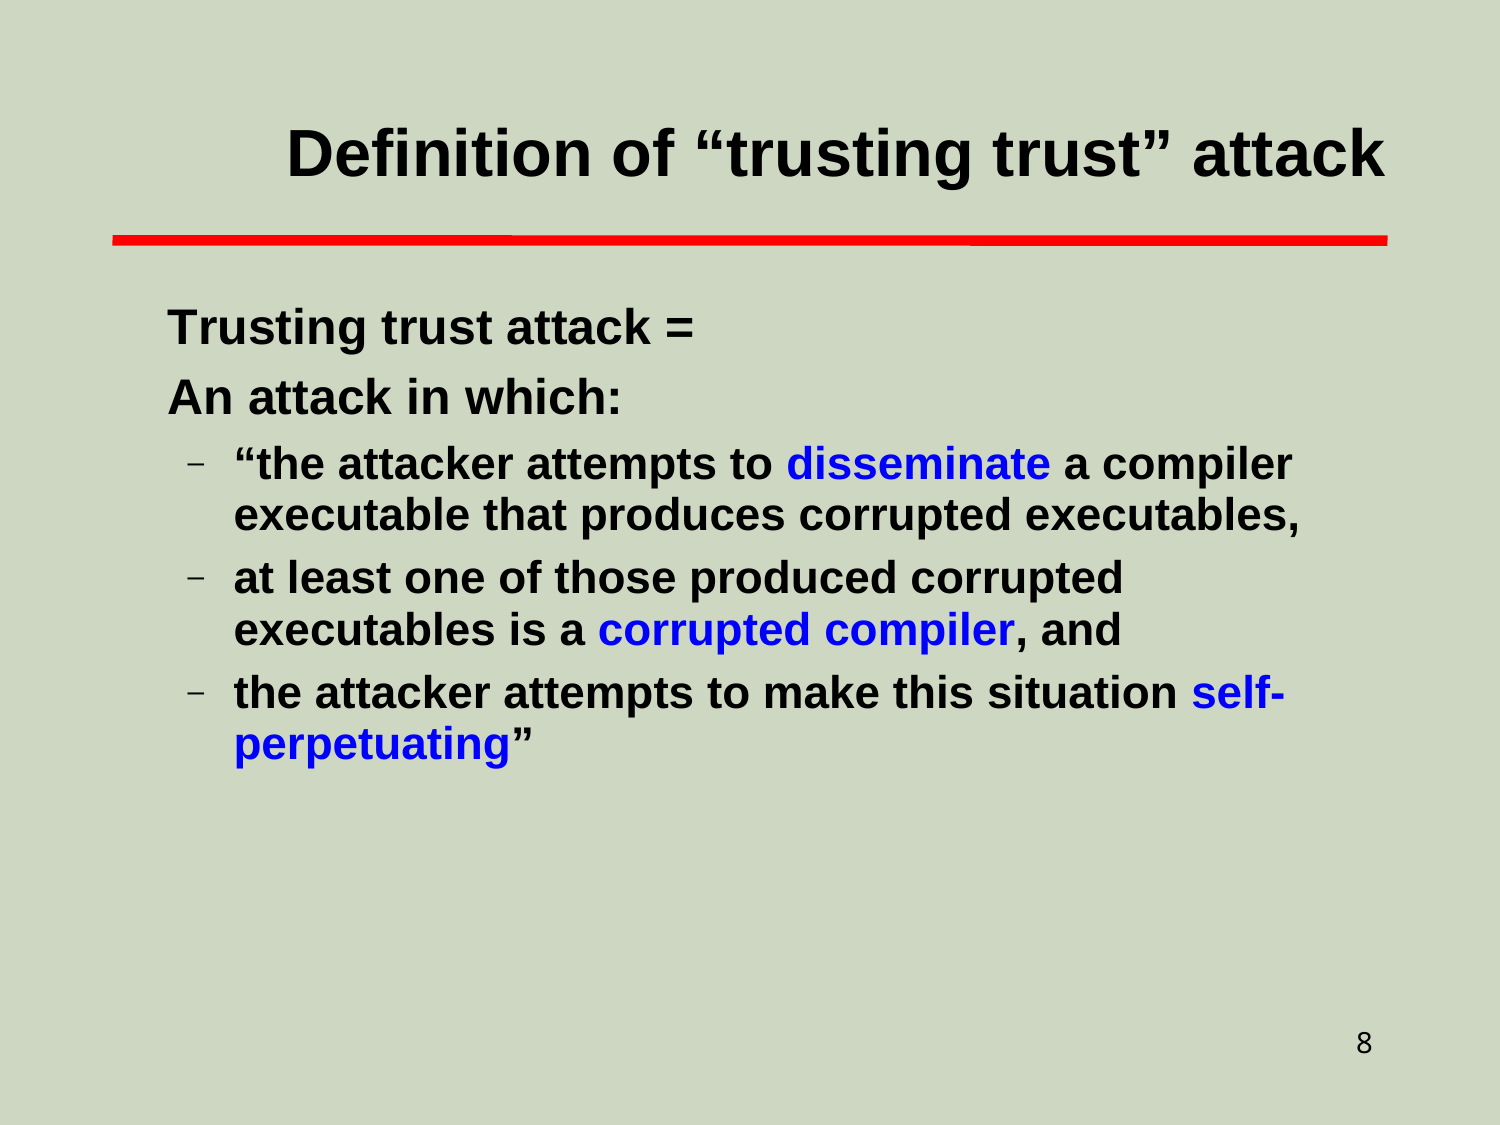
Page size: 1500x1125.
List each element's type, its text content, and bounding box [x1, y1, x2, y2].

list Trusting trust attack = An attack in which: “the attacker attempts to disseminate a compiler executable that produces corrupted executables, at least one of those produced corrupted executables is a corrupted compiler, and the attacker attempts to make this situation self-perpetuating” [112, 299, 1387, 1099]
title Definition of “trusting trust” attack [124, 93, 1387, 216]
